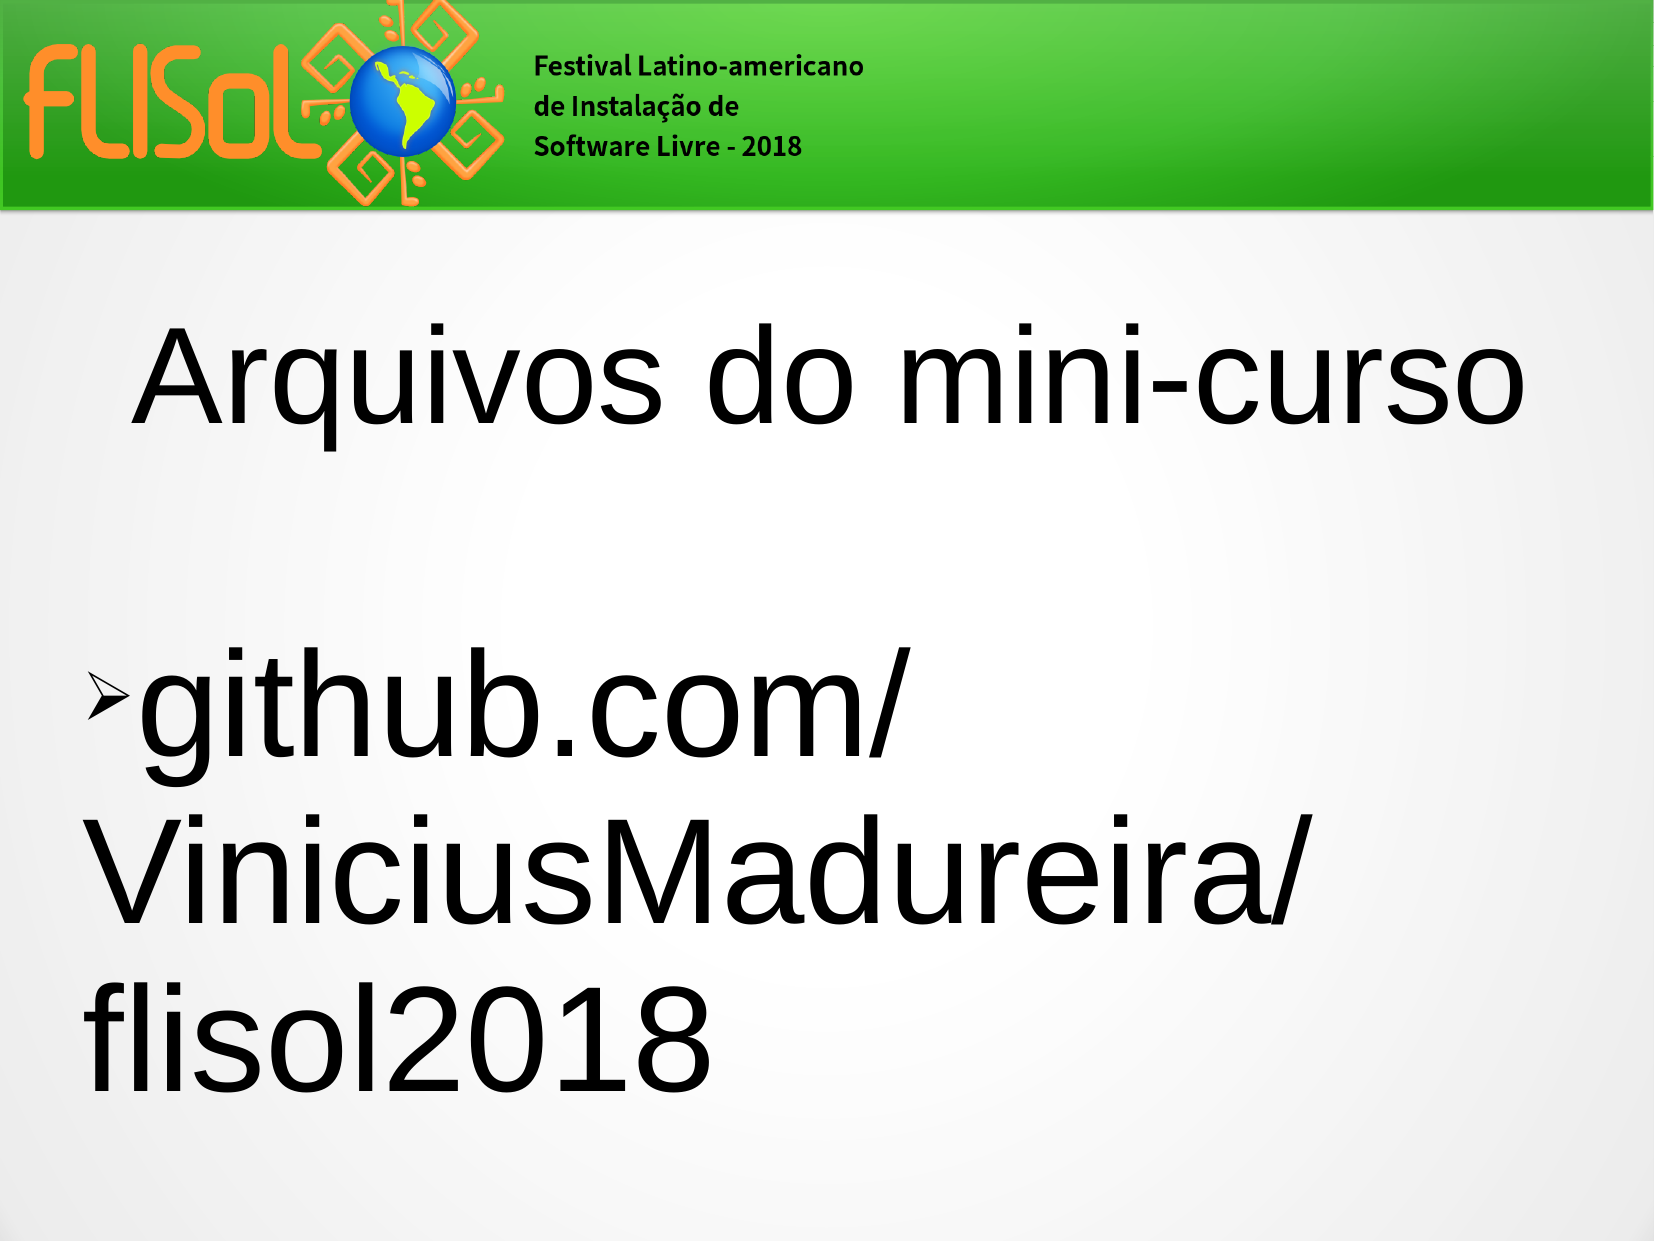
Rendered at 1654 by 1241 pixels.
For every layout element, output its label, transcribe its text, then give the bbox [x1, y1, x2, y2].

picture [23, 0, 863, 207]
subtitle Arquivos do mini-curso github.com/ViniciusMadureira/flisol2018 [82, 299, 1571, 1182]
